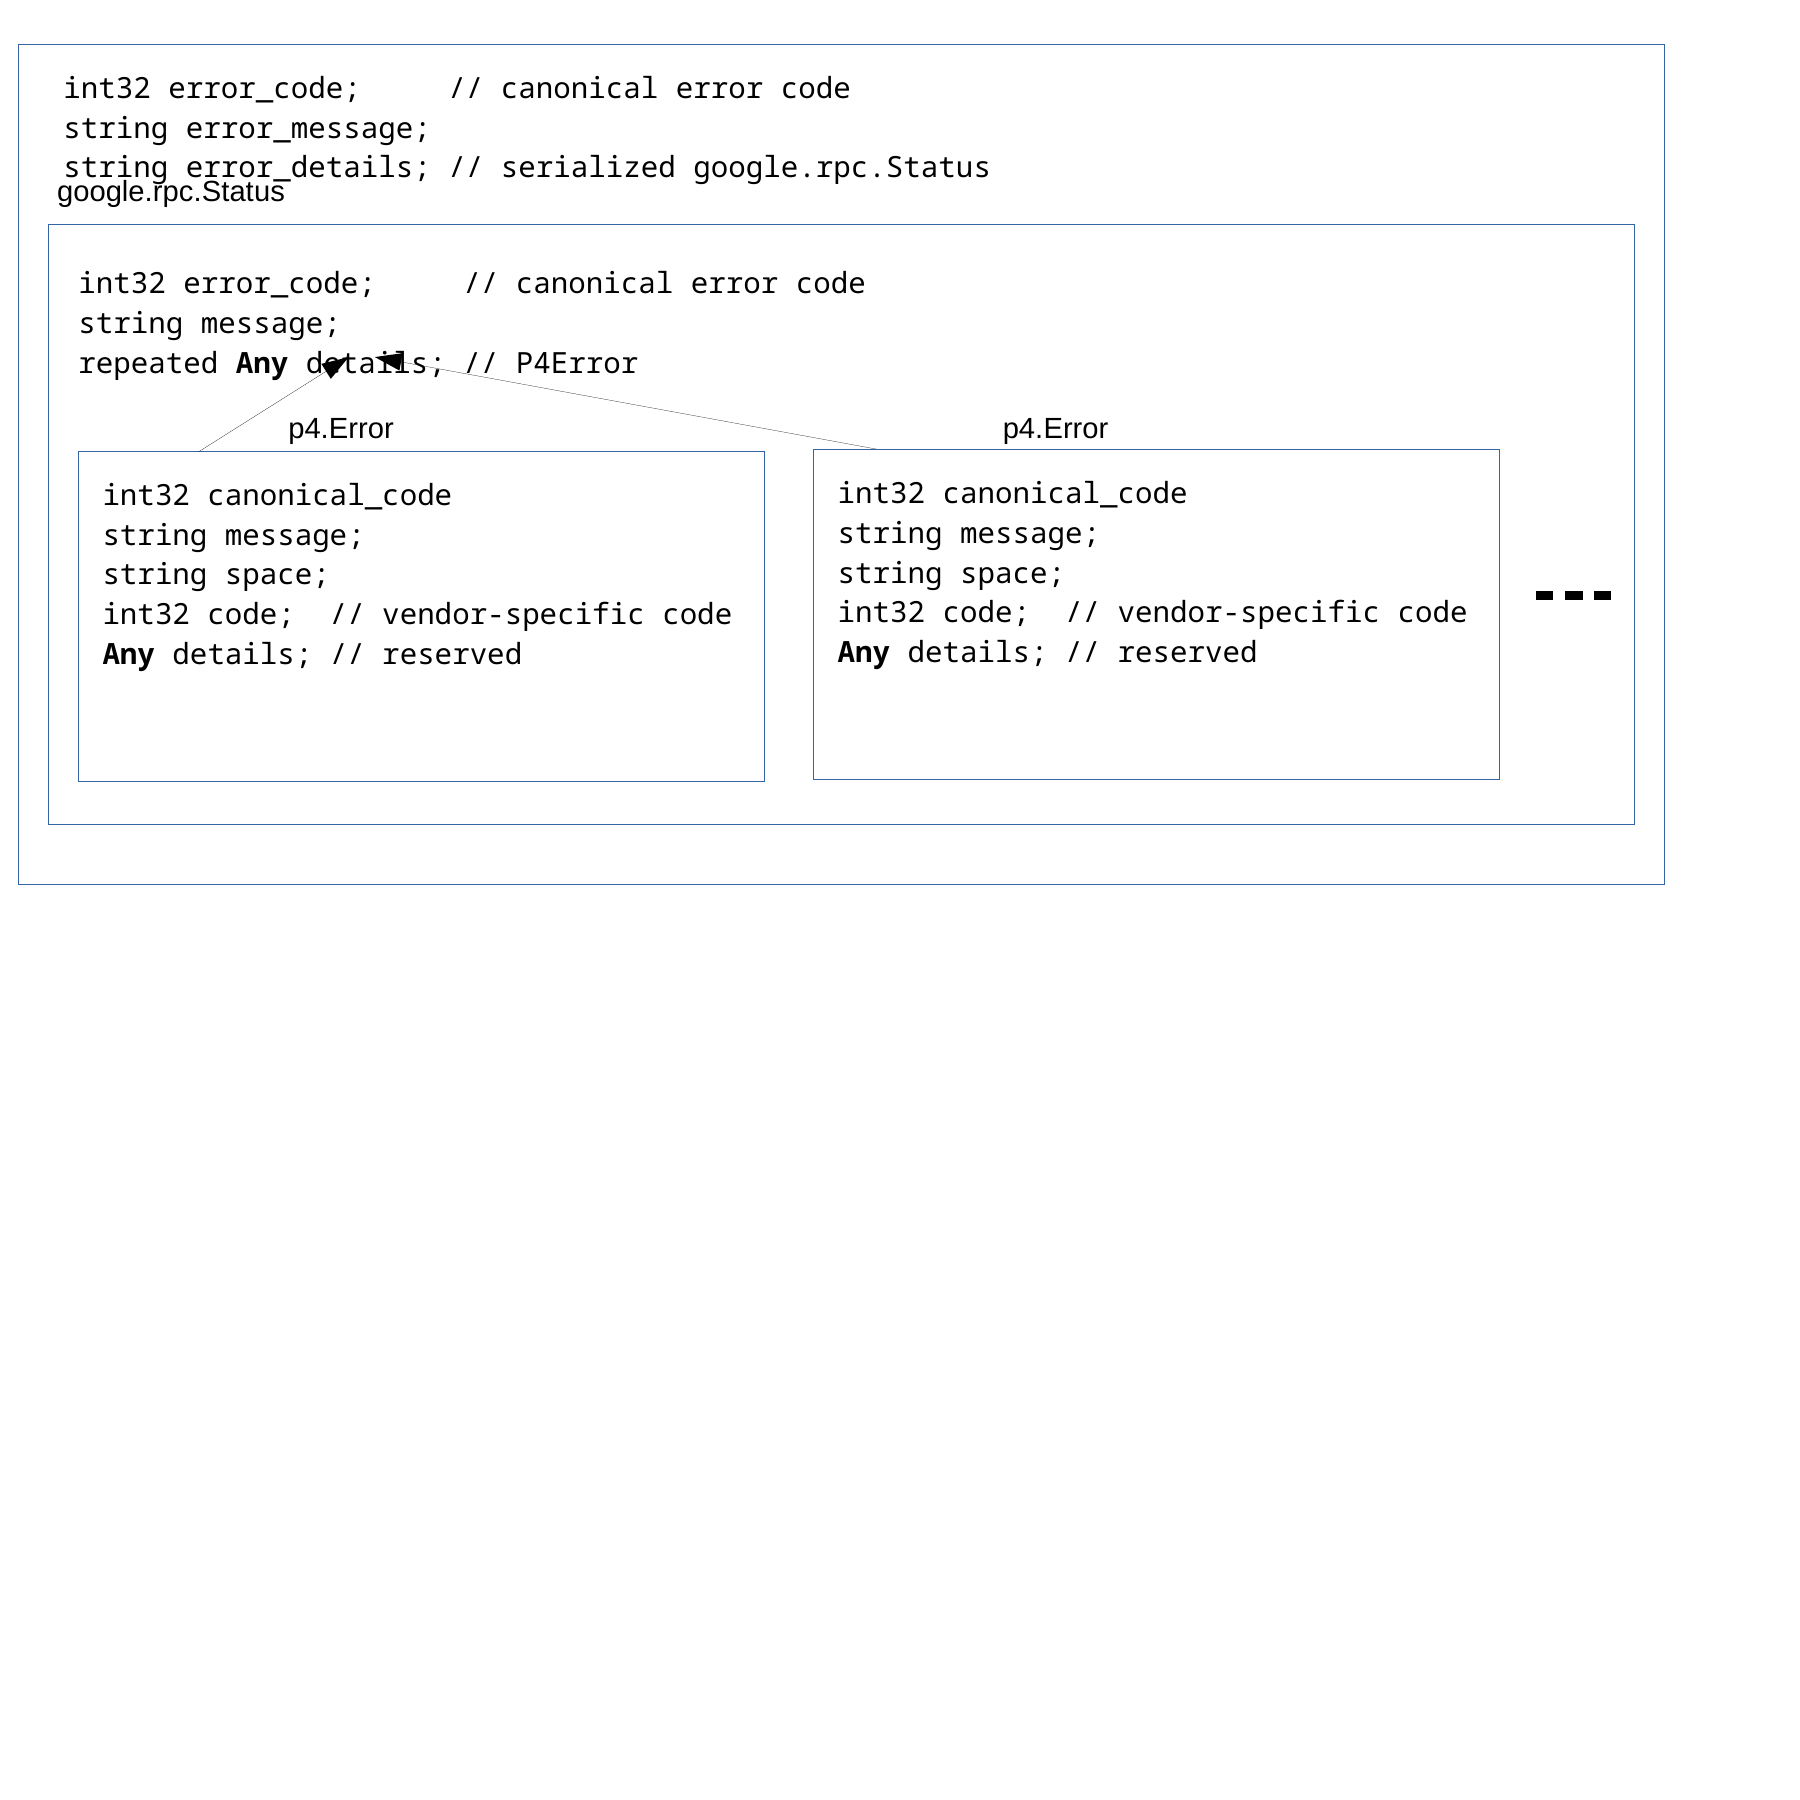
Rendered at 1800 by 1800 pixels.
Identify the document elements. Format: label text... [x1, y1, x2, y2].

text_box [18, 44, 1741, 942]
text_box p4.Error [988, 404, 1169, 449]
text_box int32 error_code; // canonical error code string message; repeated Any details; // P4Error [63, 255, 1024, 373]
text_box int32 canonical_code string message; string space; int32 code; // vendor-specific code Any details; // reserved [87, 466, 750, 670]
text_box int32 error_code; // canonical error code string error_message; string error_details; // serialized google.rpc.Status [48, 59, 1009, 198]
text_box google.rpc.Status [42, 167, 688, 218]
text_box p4.Error [273, 404, 454, 455]
text_box int32 canonical_code string message; string space; int32 code; // vendor-specific code Any details; // reserved [822, 465, 1485, 669]
